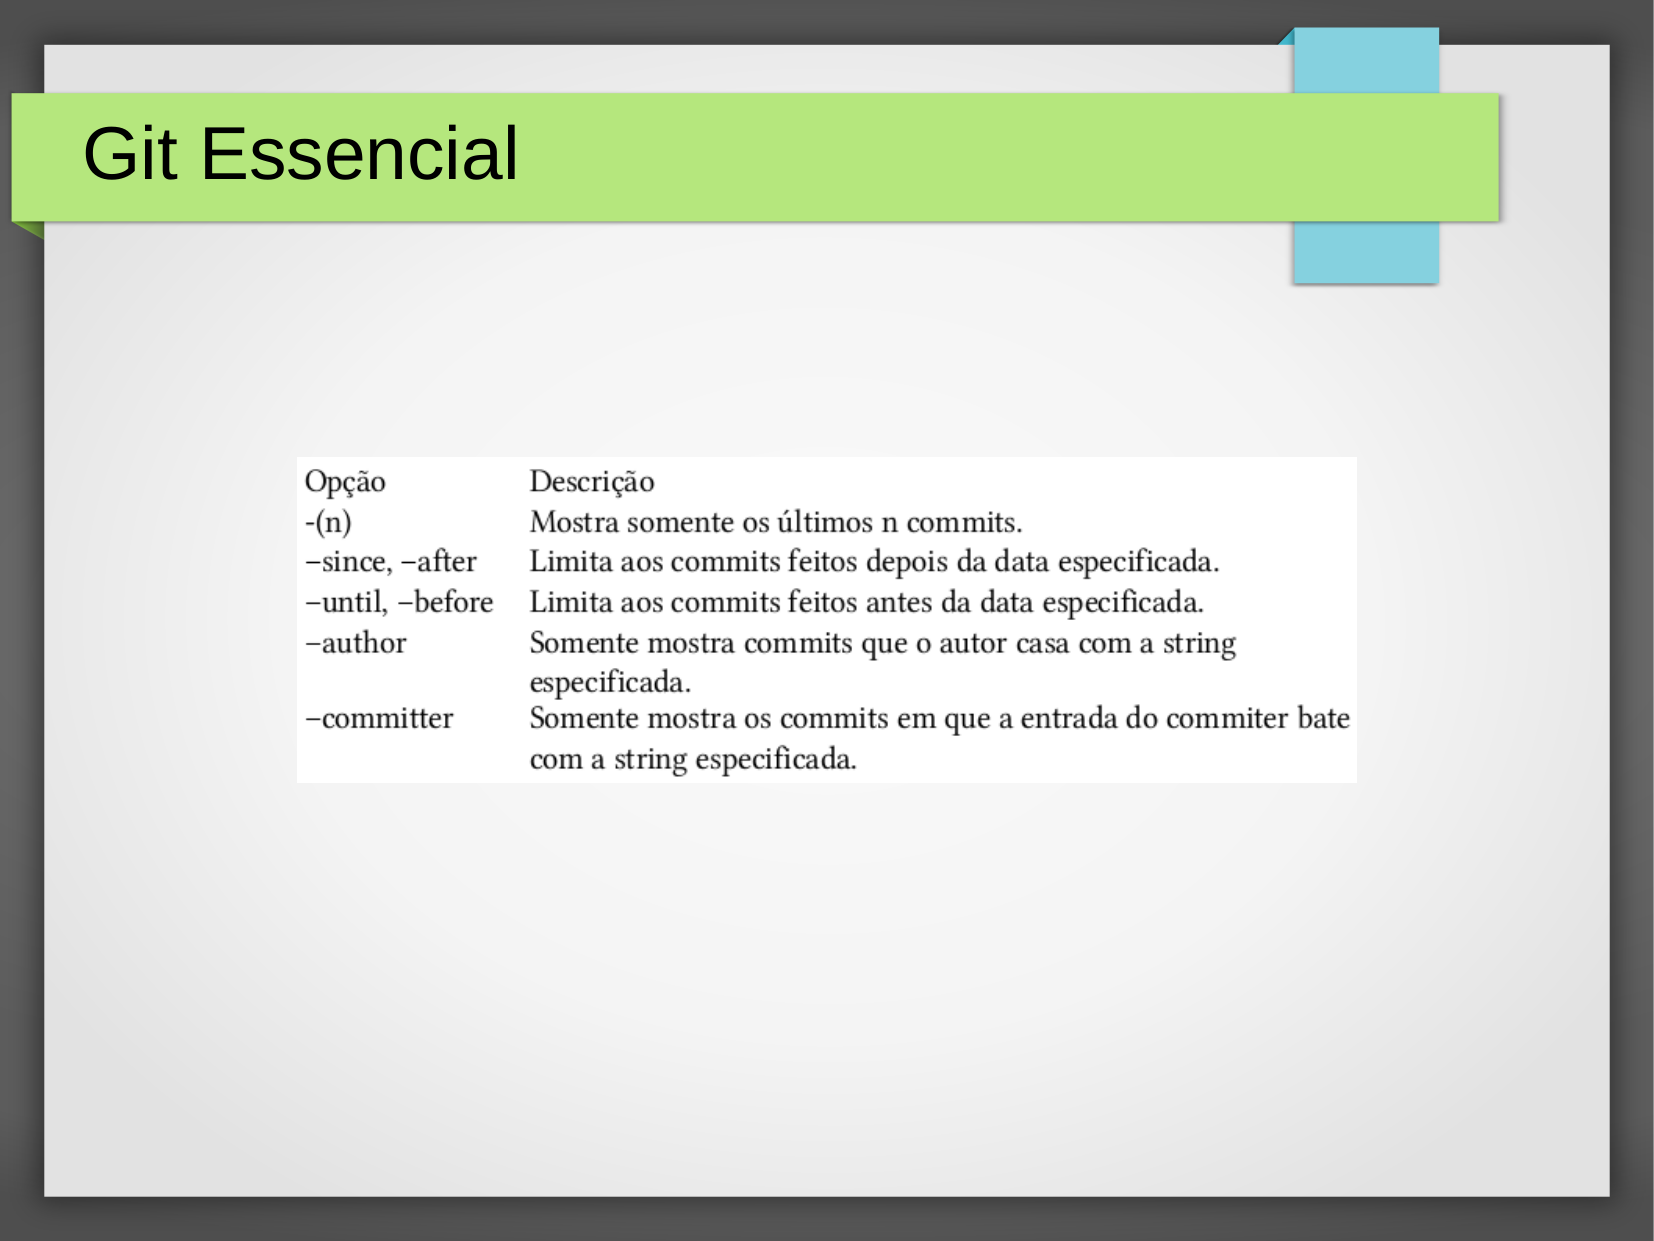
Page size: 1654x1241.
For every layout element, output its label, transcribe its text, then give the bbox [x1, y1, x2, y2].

title Git Essencial [82, 94, 1264, 213]
picture [0, 0, 1654, 1241]
